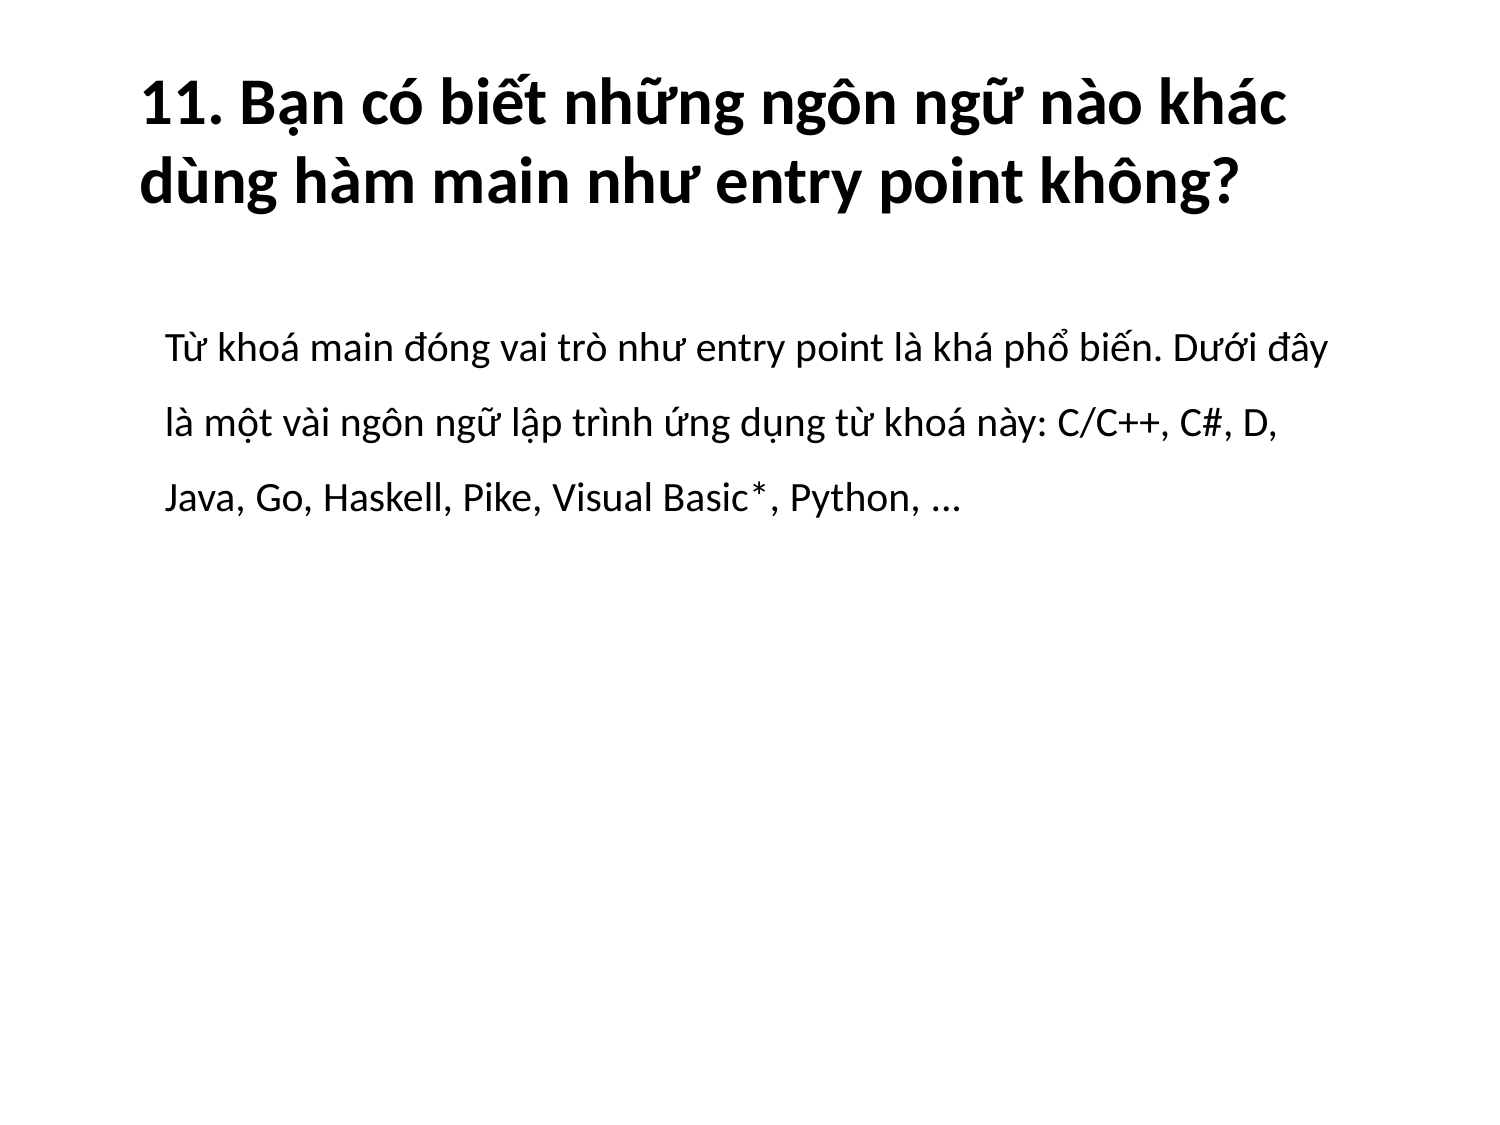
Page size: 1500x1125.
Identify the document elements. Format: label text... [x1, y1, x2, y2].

title 11. Bạn có biết những ngôn ngữ nào khác dùng hàm main như entry point không? [125, 50, 1400, 300]
text_box Từ khoá main đóng vai trò như entry point là khá phổ biến. Dưới đây là một vài ngôn ngữ lập trình ứng dụng từ khoá này: C/C++, C#, D, Java, Go, Haskell, Pike, Visual Basic*, Python, ... [149, 287, 1363, 528]
